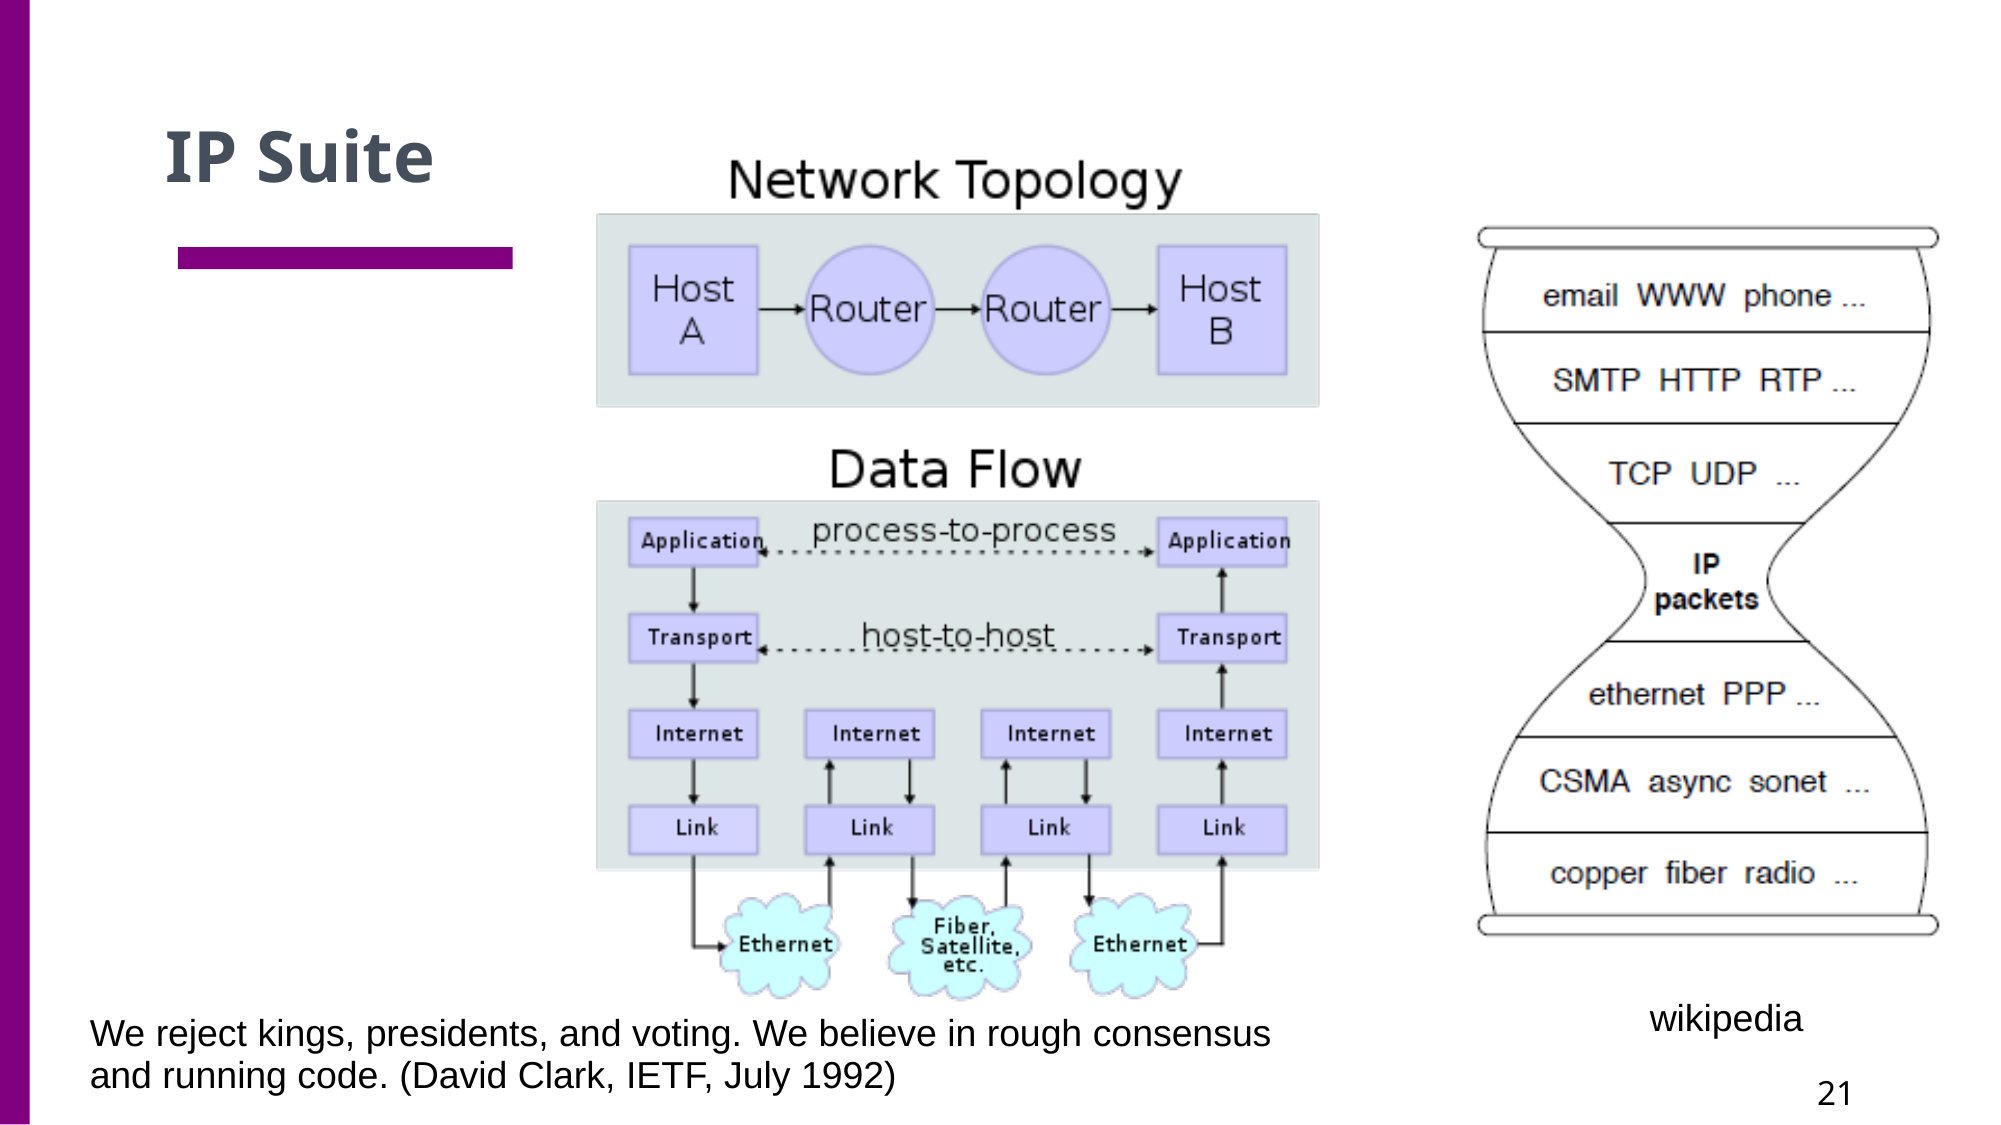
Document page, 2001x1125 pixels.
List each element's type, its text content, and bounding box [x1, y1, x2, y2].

text_box We reject kings, presidents, and voting. We believe in rough consensus and running code. (David Clark, IETF, July 1992) [75, 1005, 1486, 1125]
text_box IP Suite [151, 0, 1849, 212]
picture [1410, 209, 1981, 967]
picture [566, 134, 1351, 1005]
text_box wikipedia [1635, 990, 1823, 1050]
